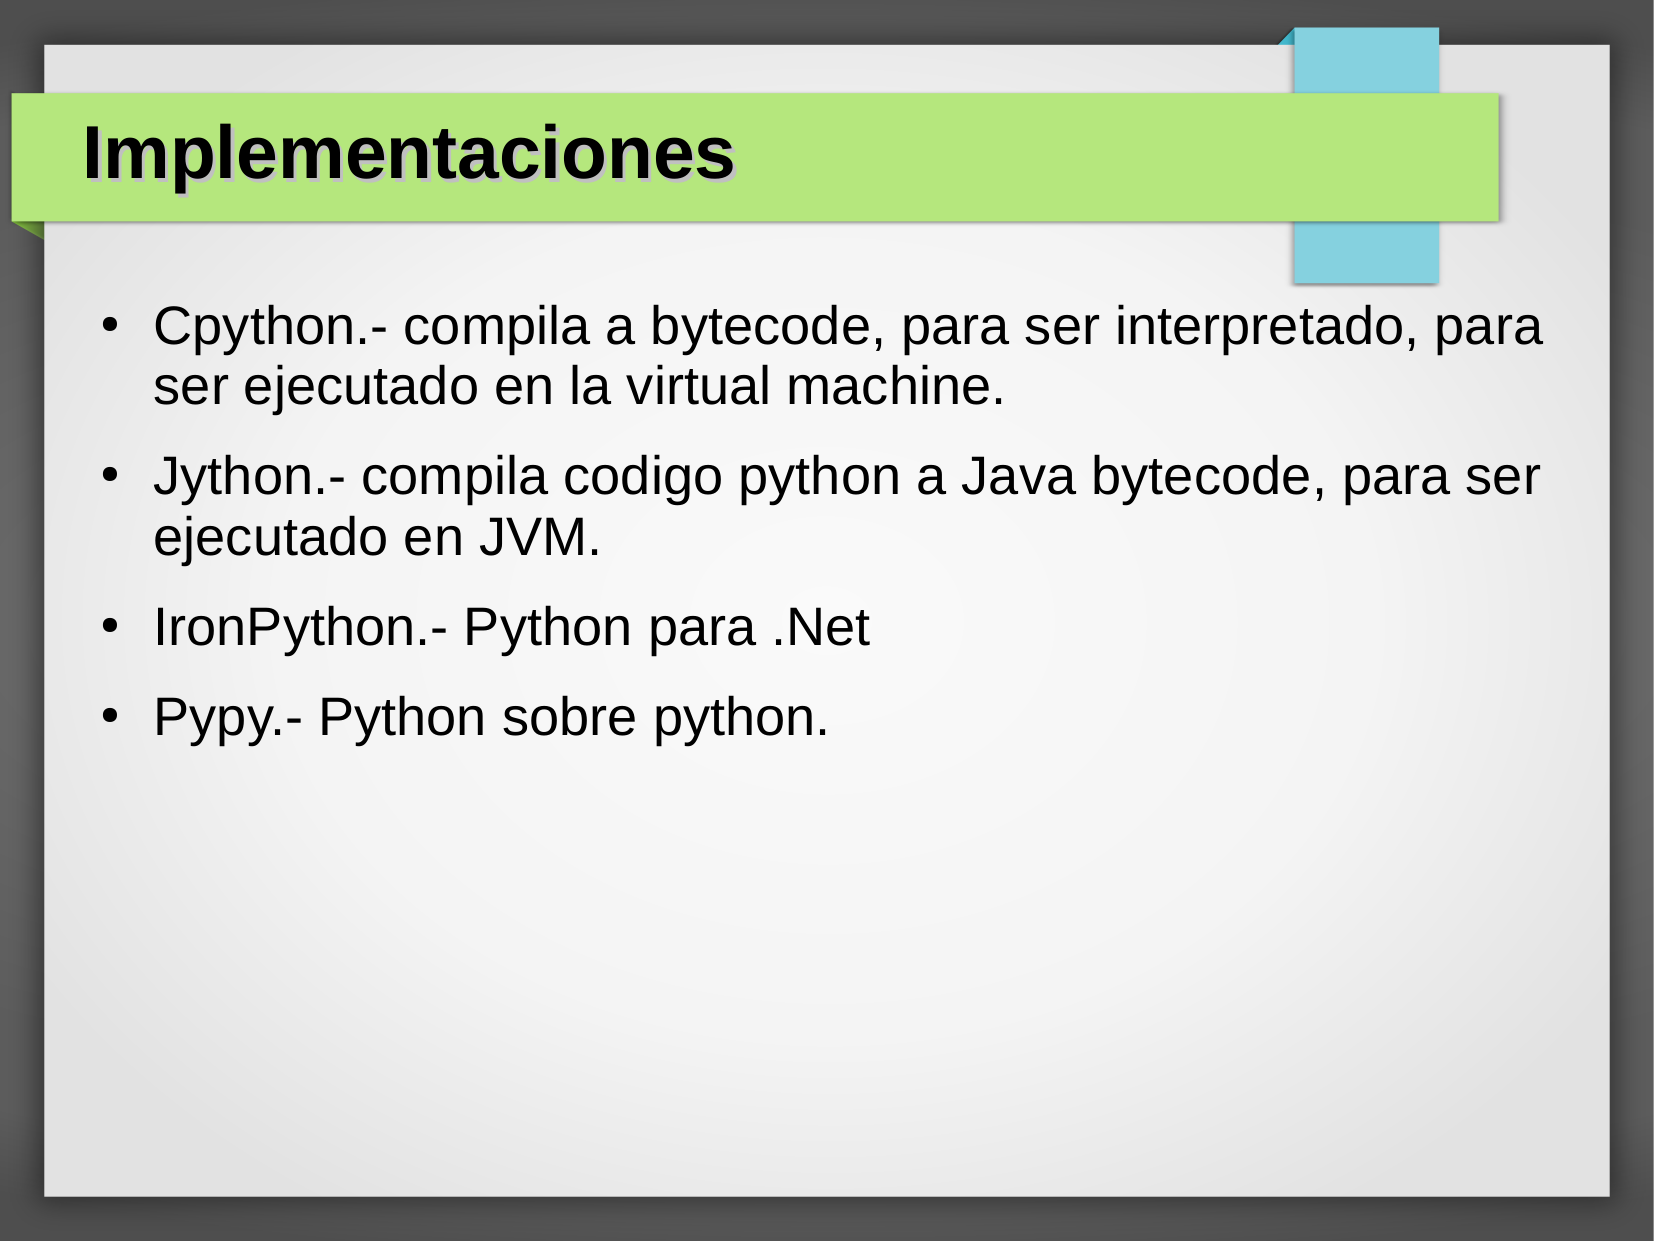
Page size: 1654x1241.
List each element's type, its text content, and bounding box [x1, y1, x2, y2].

picture [0, 0, 1654, 1241]
title Implementaciones [82, 49, 1571, 257]
list Cpython.- compila a bytecode, para ser interpretado, para ser ejecutado en la virtual machine. Jython.- compila codigo python a Java bytecode, para ser ejecutado en JVM. IronPython.- Python para .Net Pypy.- Python sobre python. [82, 295, 1571, 1015]
